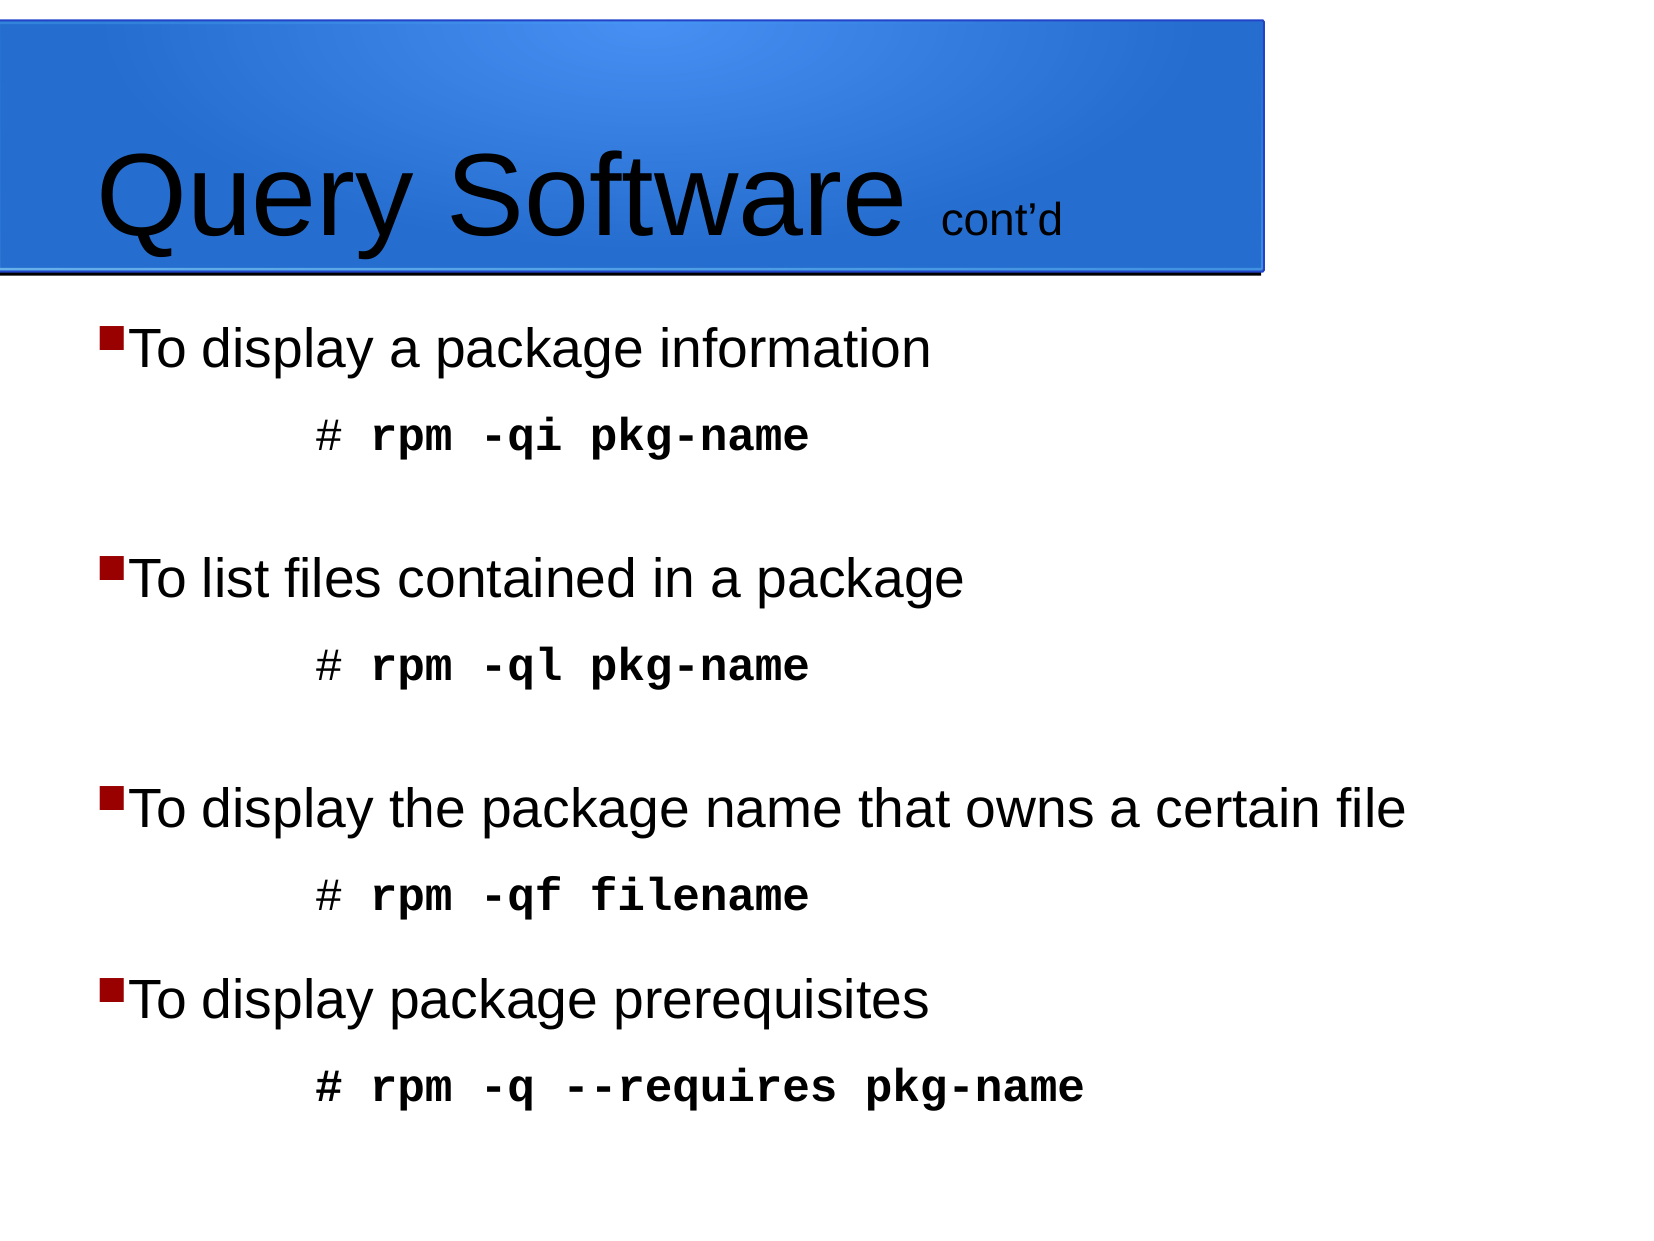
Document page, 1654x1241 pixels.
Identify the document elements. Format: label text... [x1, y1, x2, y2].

title Query Software cont’d [96, 85, 1571, 293]
list To display a package information # rpm -qi pkg-name To list files contained in a package # rpm -ql pkg-name To display the package name that owns a certain file # rpm -qf filename To display package prerequisites # rpm -q --requires pkg-name [96, 330, 1571, 1221]
